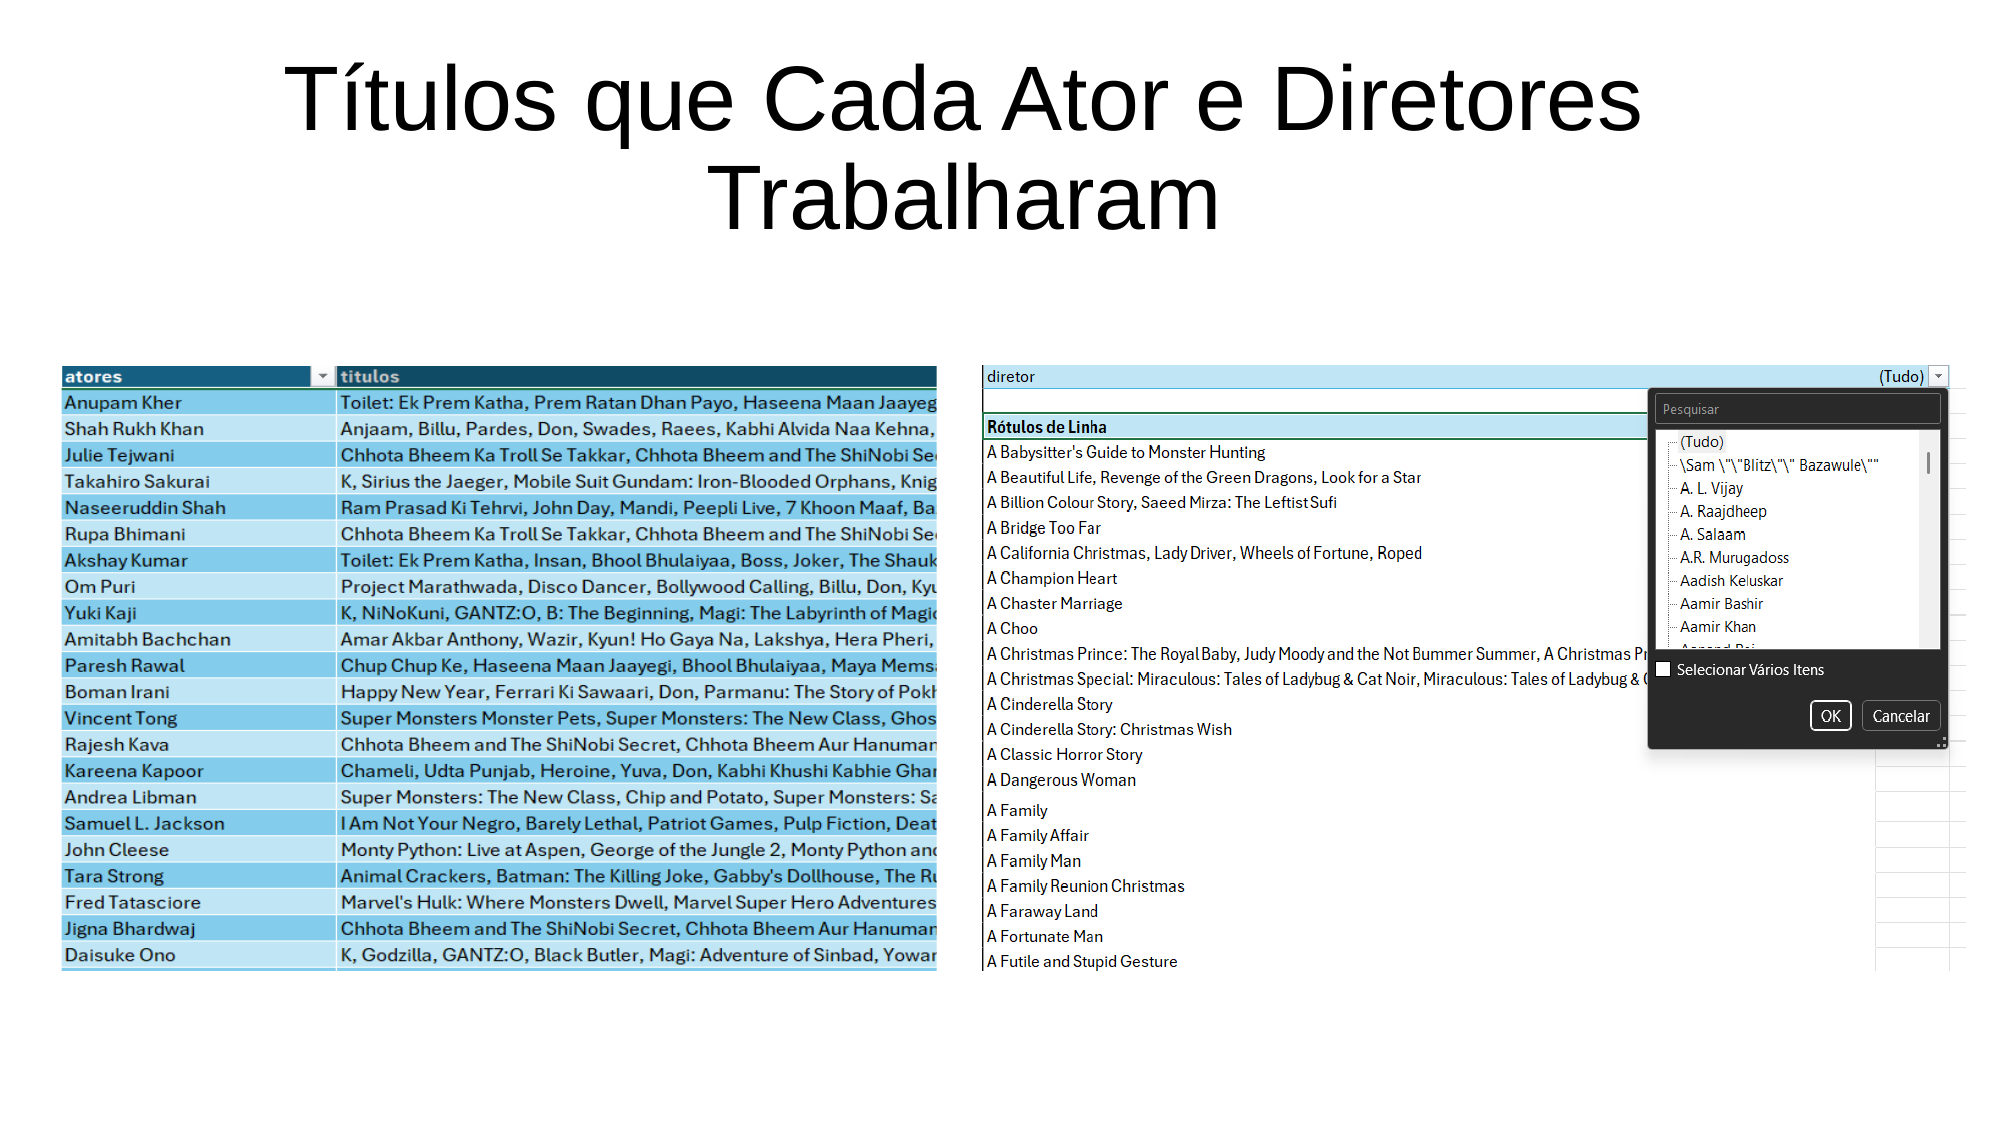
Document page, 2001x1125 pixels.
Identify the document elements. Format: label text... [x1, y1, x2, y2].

title Títulos que Cada Ator e Diretores Trabalharam [263, 7, 1666, 294]
picture [61, 366, 937, 971]
picture [982, 366, 1966, 971]
